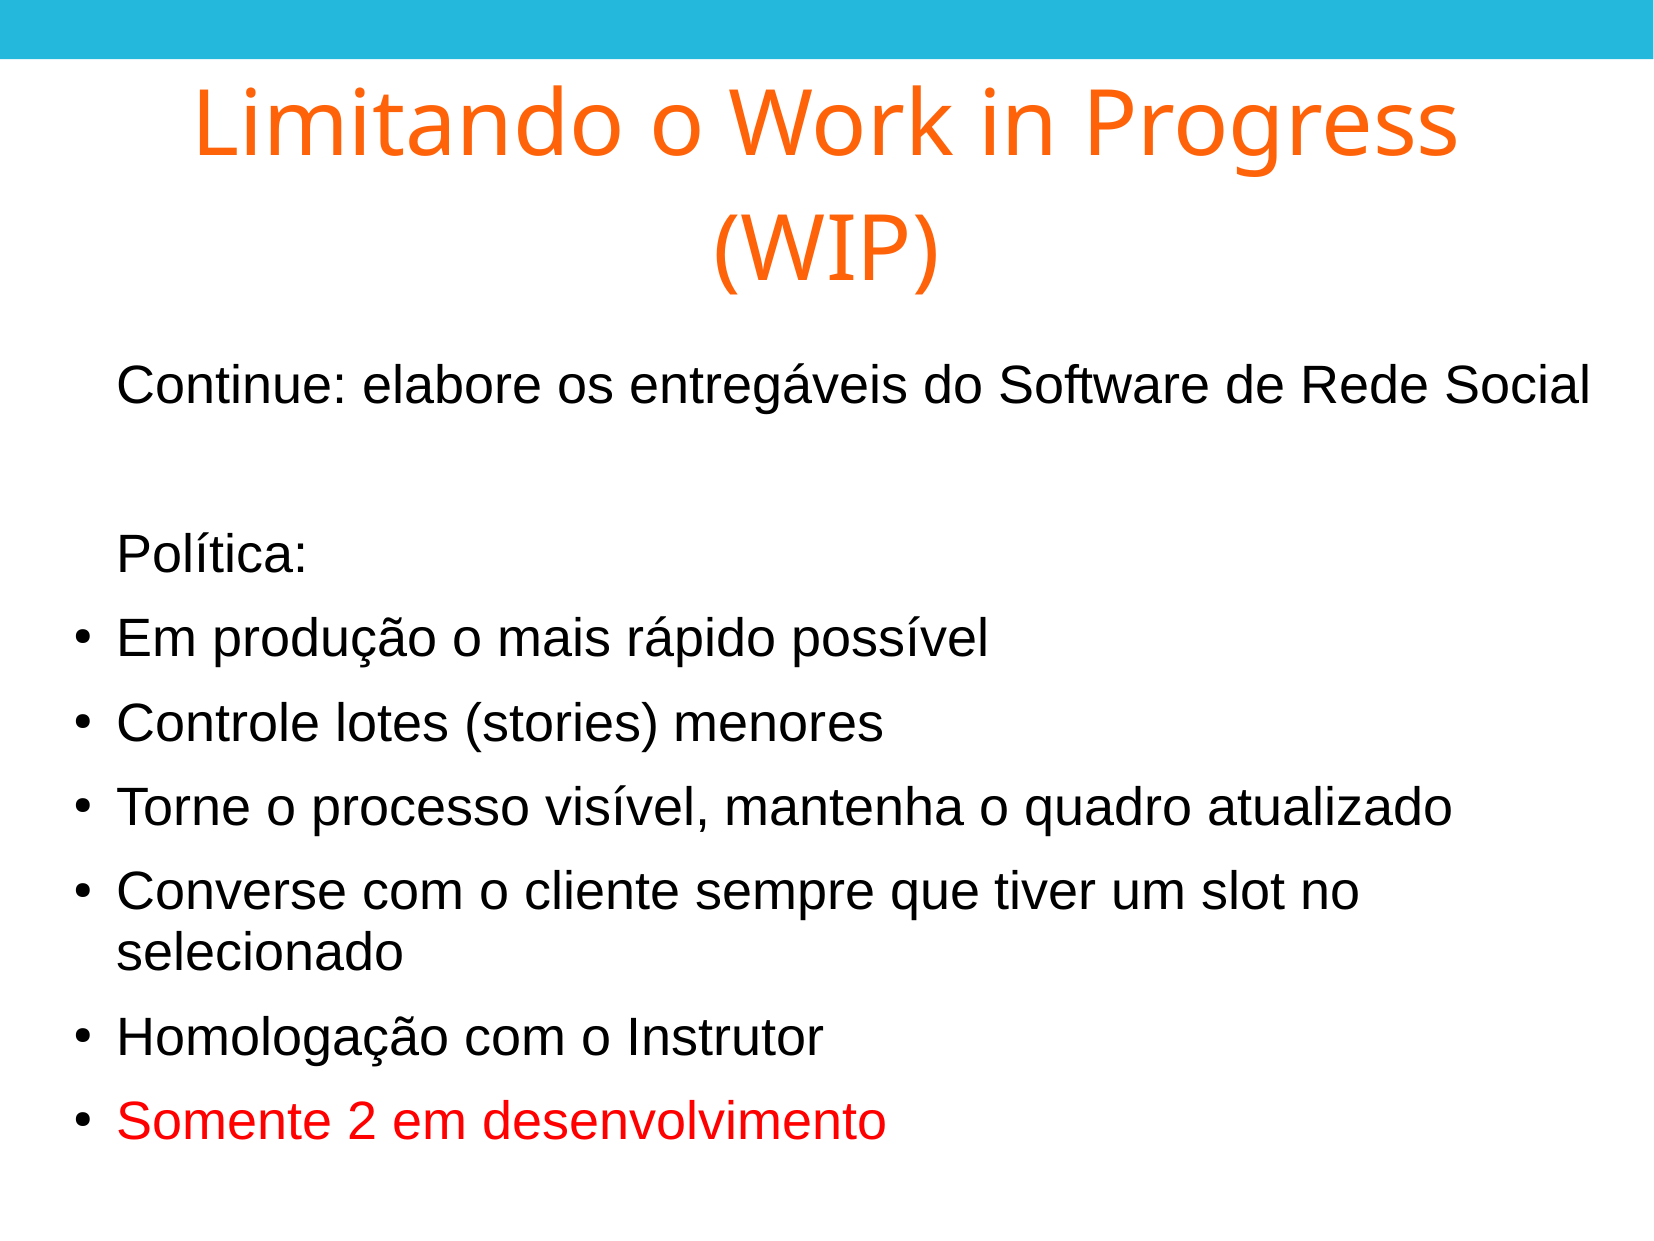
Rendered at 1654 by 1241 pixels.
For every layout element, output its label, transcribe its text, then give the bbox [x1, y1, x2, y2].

title Limitando o Work in Progress (WIP) [82, 75, 1571, 290]
list Continue: elabore os entregáveis do Software de Rede Social Política: Em produção o mais rápido possível Controle lotes (stories) menores Torne o processo visível, mantenha o quadro atualizado Converse com o cliente sempre que tiver um slot no selecionado Homologação com o Instrutor Somente 2 em desenvolvimento [59, 354, 1595, 1182]
